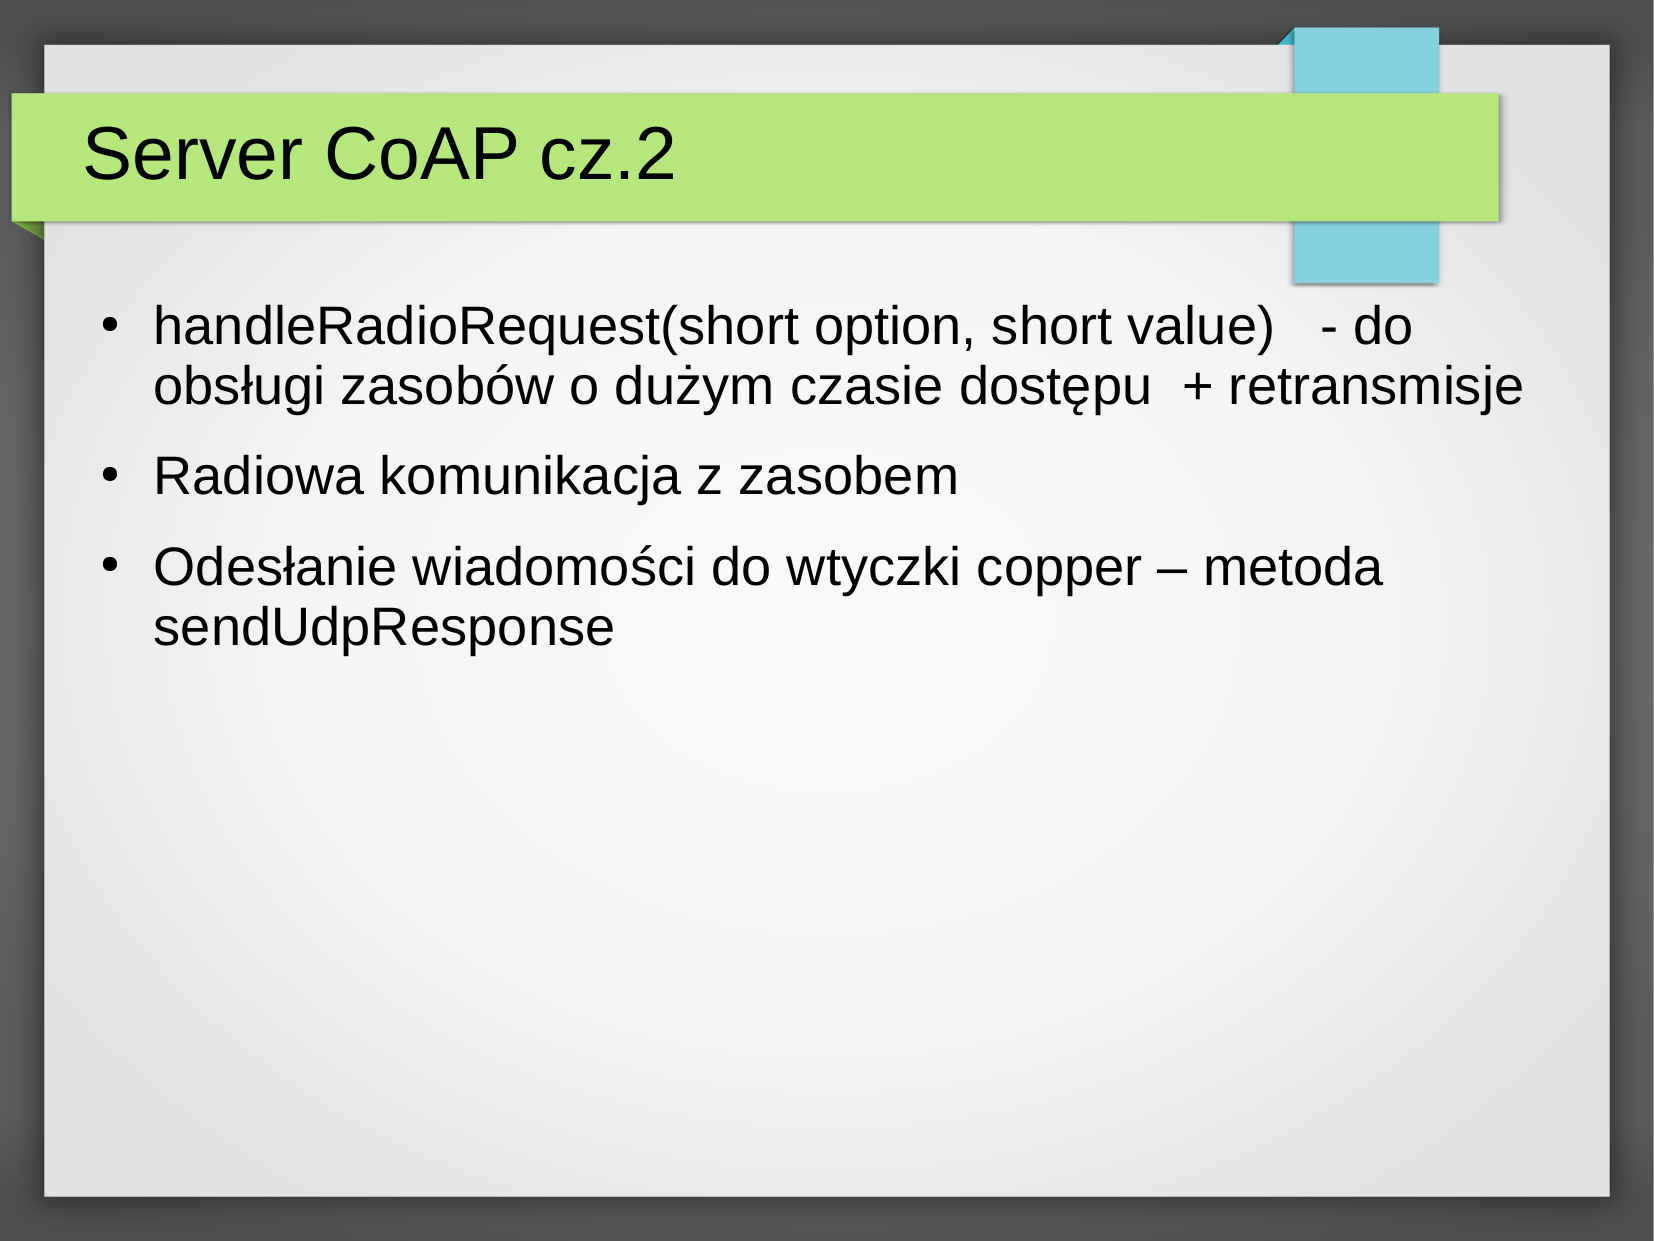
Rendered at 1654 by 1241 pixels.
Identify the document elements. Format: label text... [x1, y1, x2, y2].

picture [0, 0, 1654, 1241]
list handleRadioRequest(short option, short value) - do obsługi zasobów o dużym czasie dostępu + retransmisje Radiowa komunikacja z zasobem Odesłanie wiadomości do wtyczki copper – metoda sendUdpResponse [82, 295, 1571, 1015]
title Server CoAP cz.2 [82, 94, 1264, 213]
